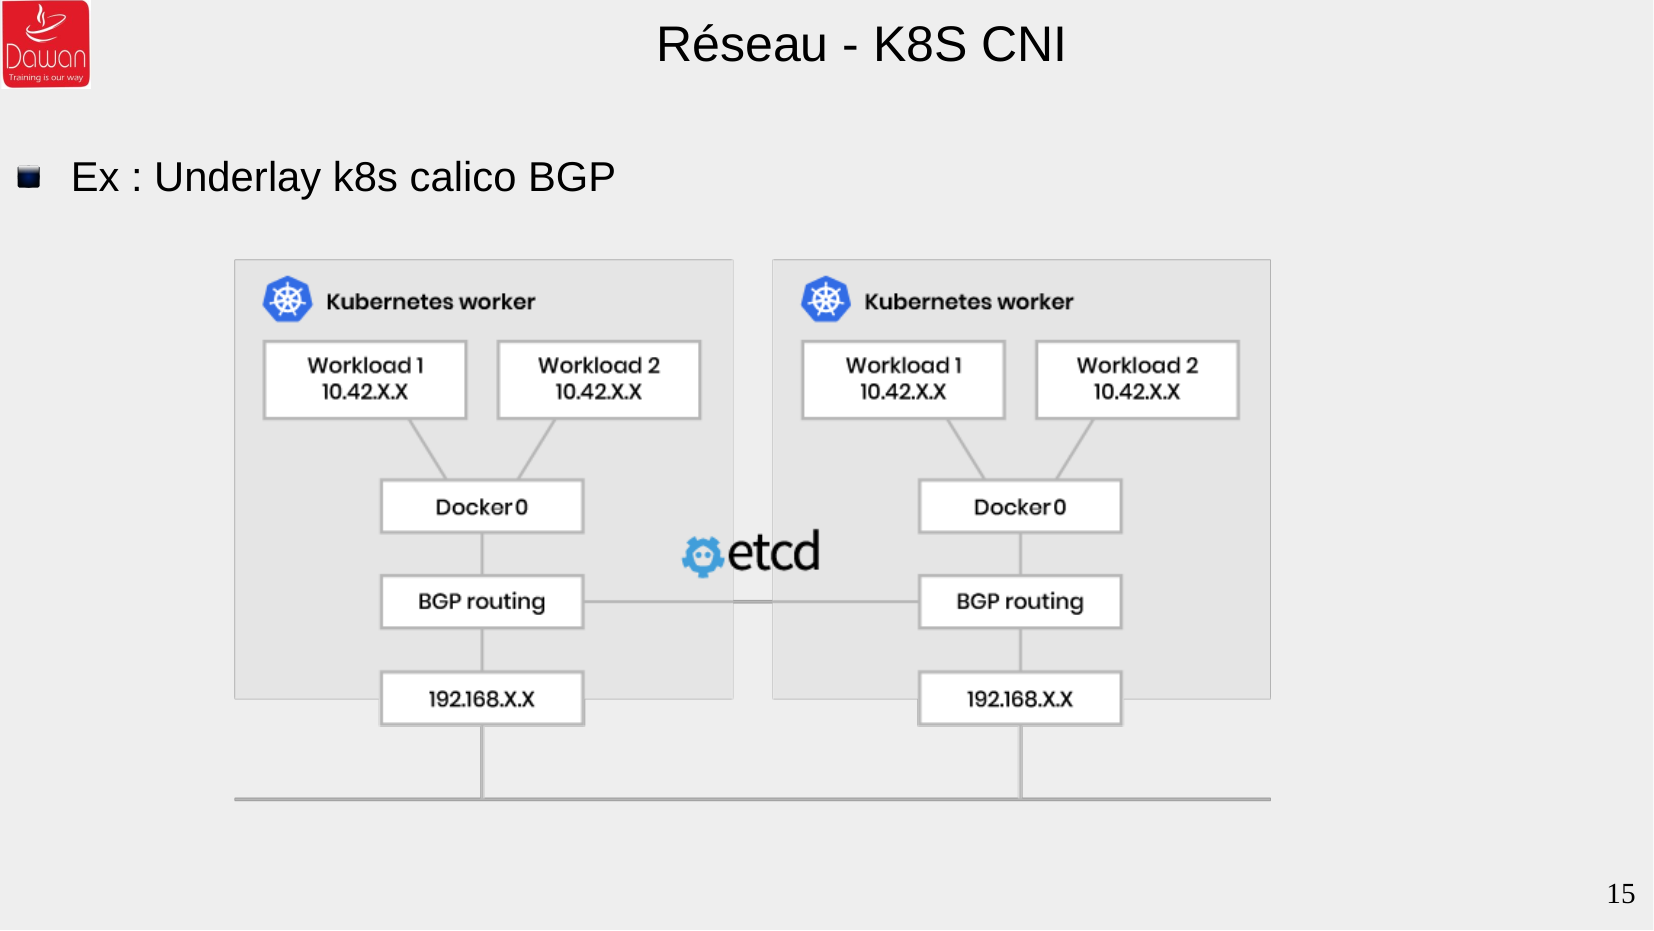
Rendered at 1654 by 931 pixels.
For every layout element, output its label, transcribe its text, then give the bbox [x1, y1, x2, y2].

title Réseau - K8S CNI [366, 0, 1287, 88]
picture [1, 0, 91, 88]
list Ex : Underlay k8s calico BGP [0, 88, 1654, 886]
picture [206, 231, 1300, 916]
